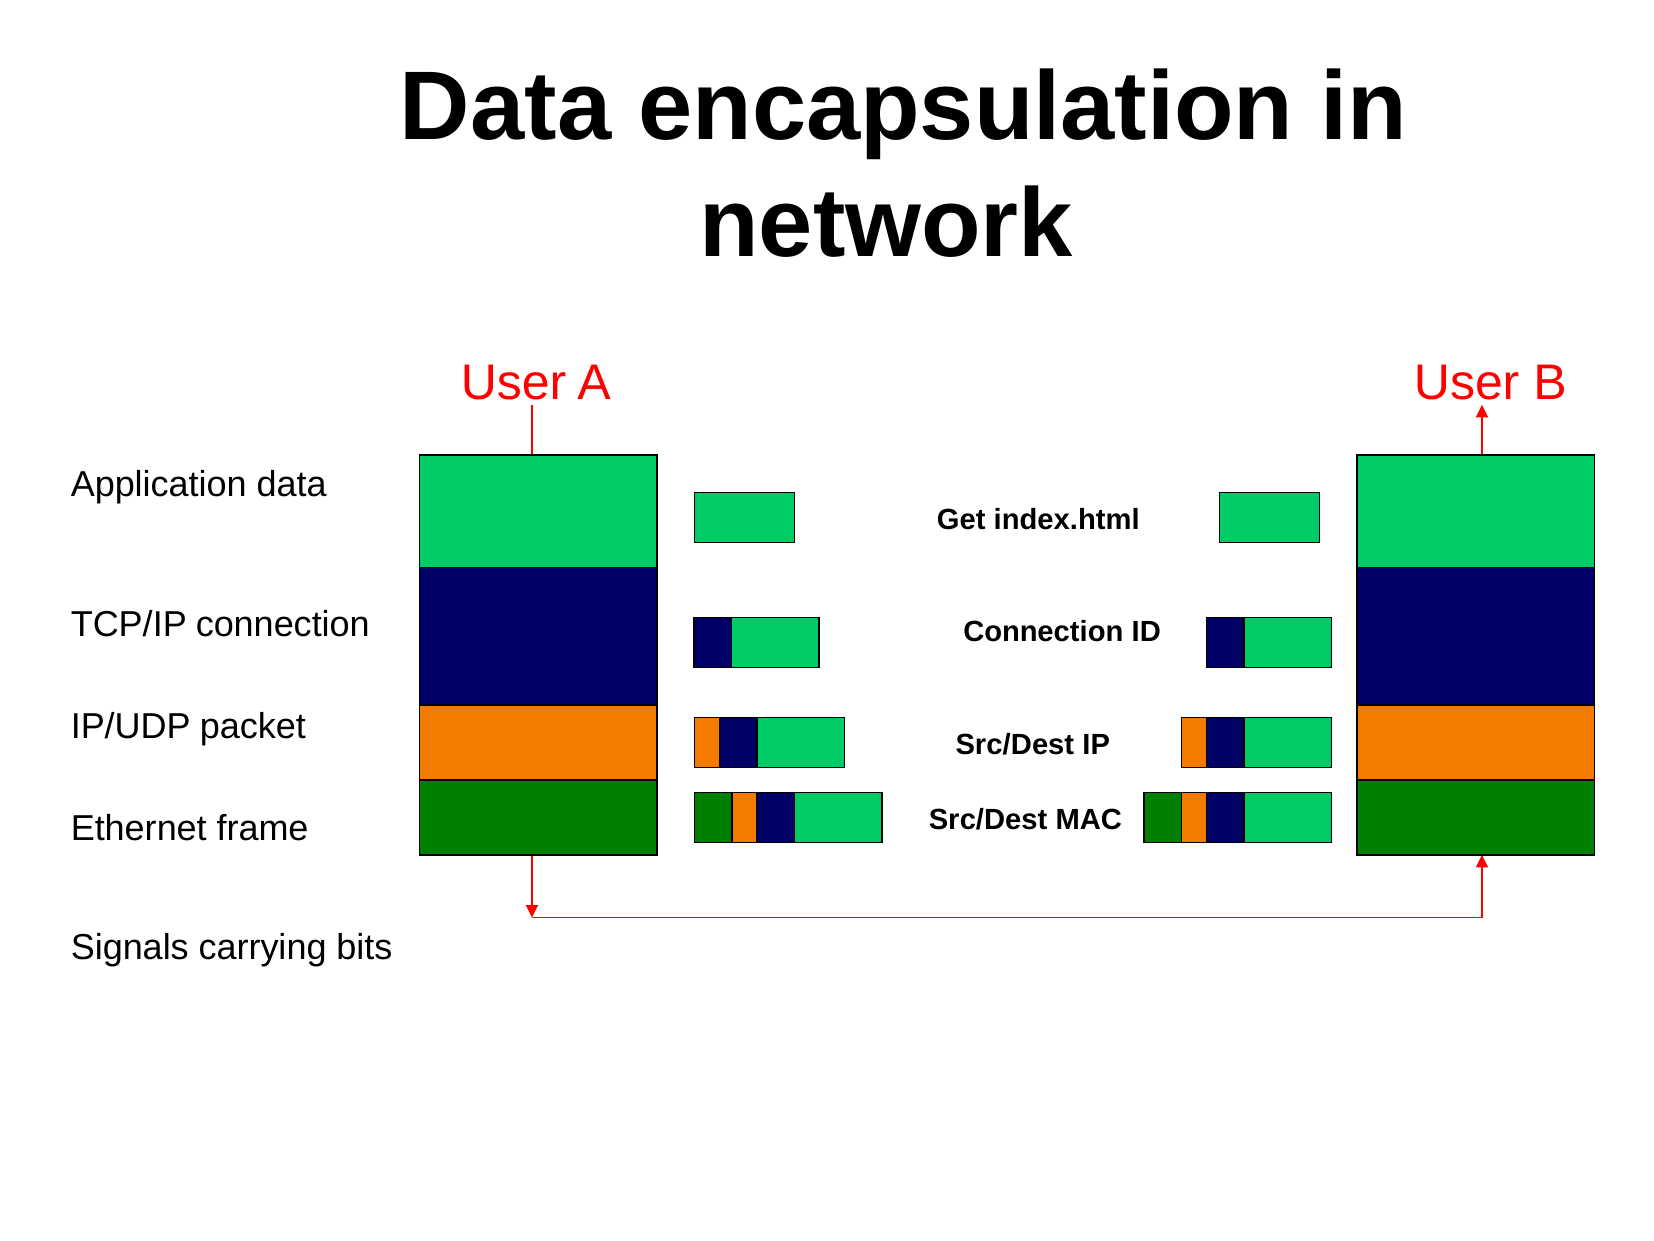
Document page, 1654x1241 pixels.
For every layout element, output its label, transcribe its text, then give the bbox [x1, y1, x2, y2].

text_box User A [445, 342, 627, 418]
text_box Src/Dest MAC [878, 792, 1138, 843]
text_box [1356, 454, 1595, 856]
text_box [694, 717, 845, 768]
text_box [694, 617, 820, 668]
text_box User B [1398, 342, 1582, 418]
text_box [419, 454, 657, 856]
text_box [1144, 792, 1332, 843]
text_box [1181, 717, 1332, 768]
text_box Src/Dest IP [872, 717, 1126, 768]
text_box Connection ID [912, 604, 1177, 656]
text_box [1219, 492, 1320, 543]
text_box [1206, 617, 1332, 668]
text_box [694, 492, 795, 543]
text_box Get index.html [886, 492, 1156, 543]
title Data encapsulation in network [224, 34, 1549, 284]
text_box [694, 792, 878, 843]
list Application data TCP/IP connection IP/UDP packet Ethernet frame Signals carrying bits [70, 460, 497, 969]
